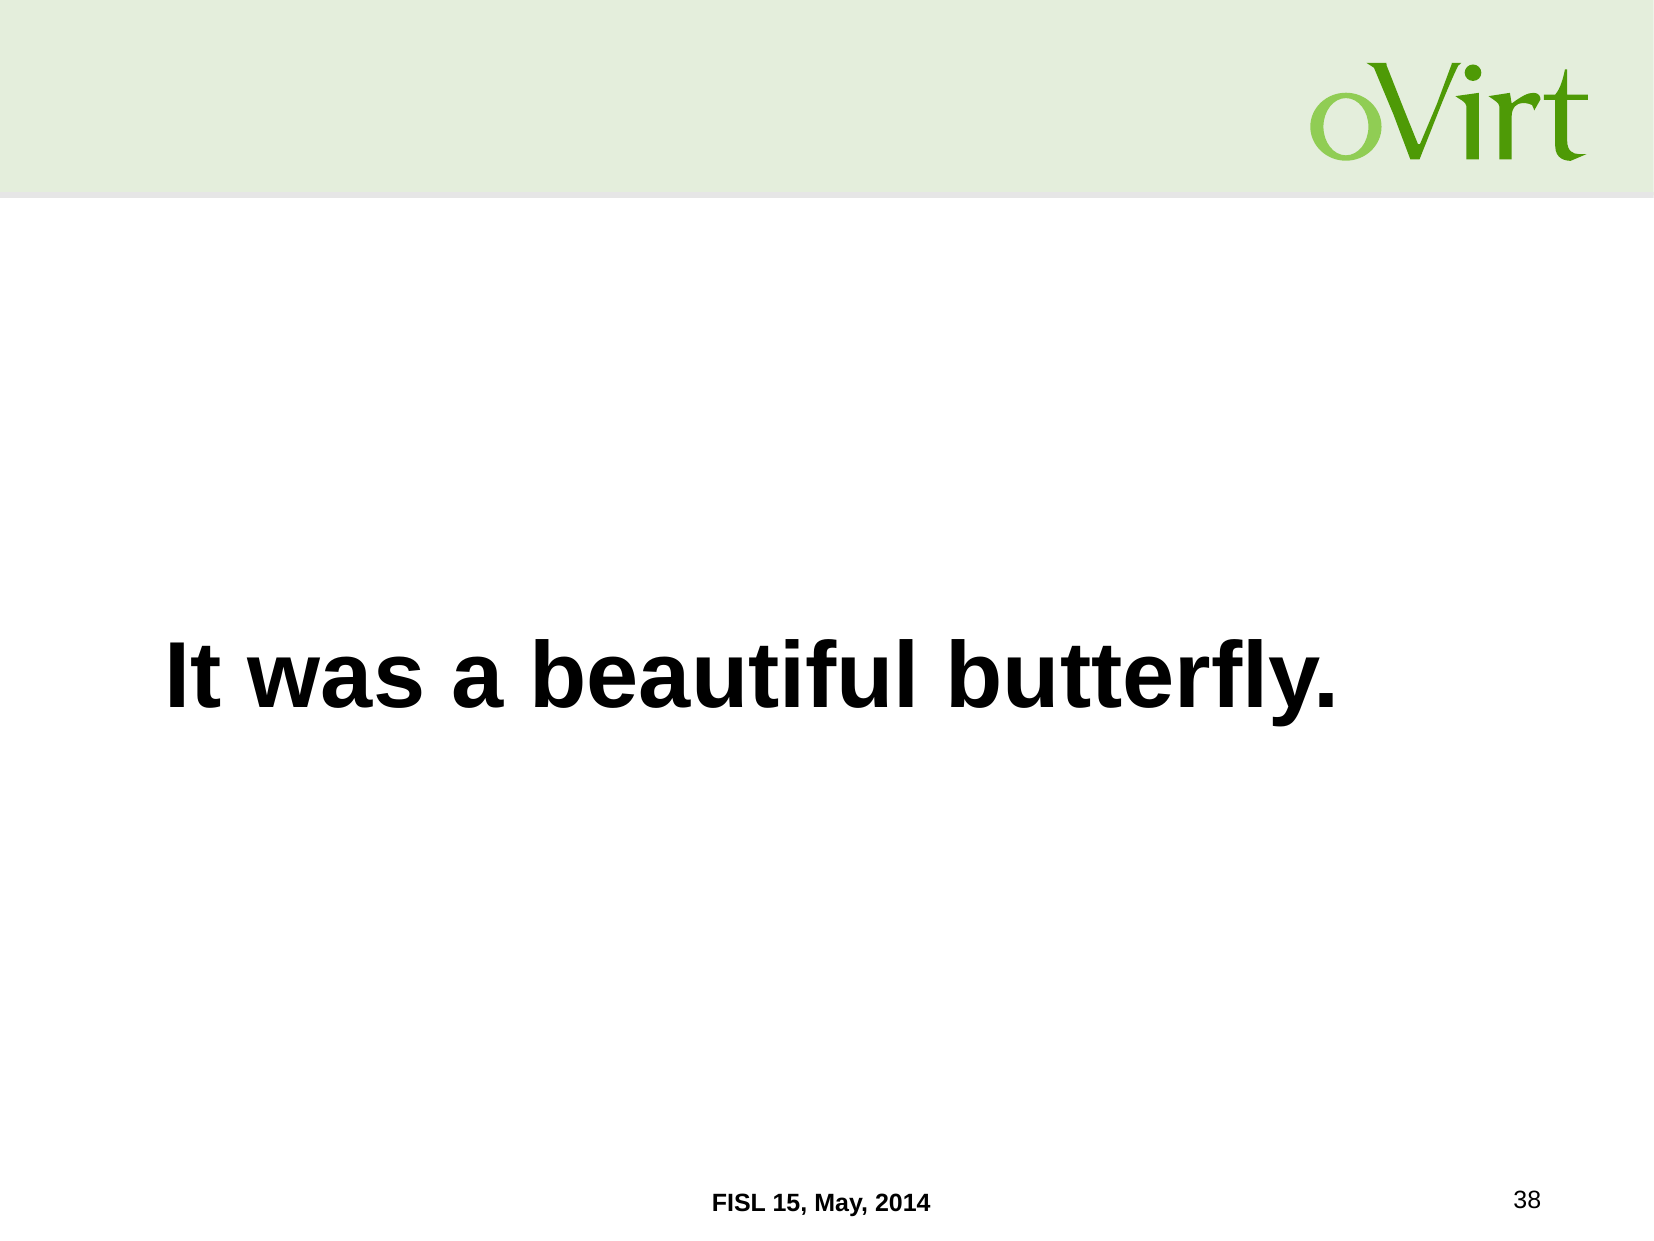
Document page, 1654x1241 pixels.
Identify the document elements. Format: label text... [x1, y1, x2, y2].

text_box It was a beautiful butterfly. [150, 615, 1654, 750]
